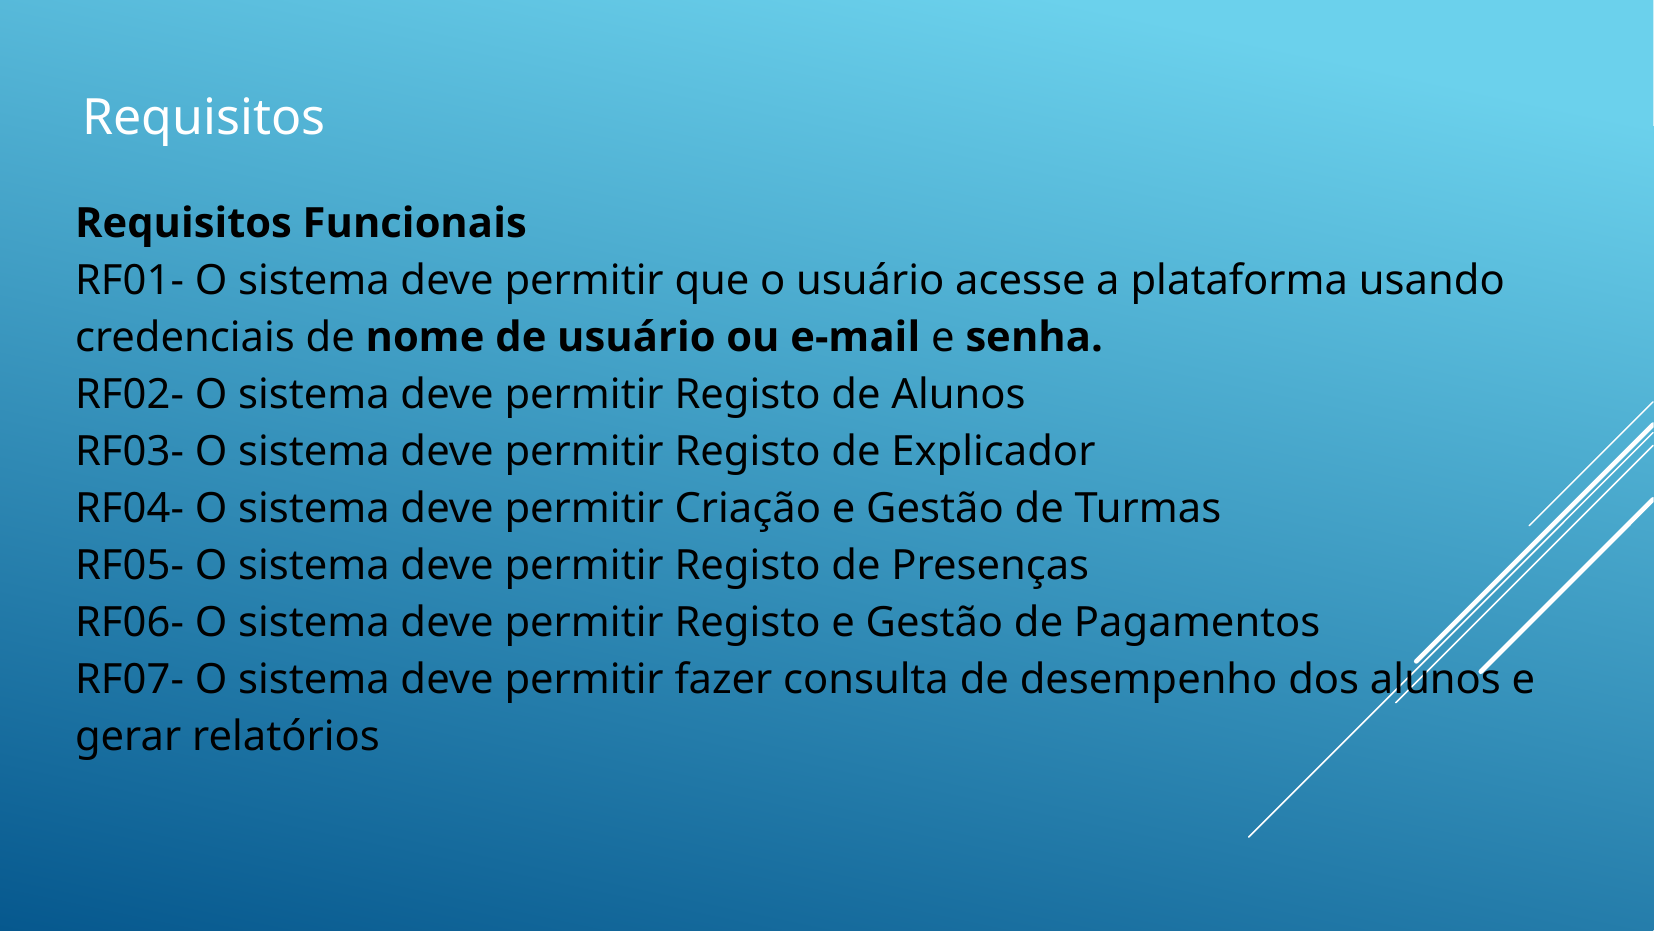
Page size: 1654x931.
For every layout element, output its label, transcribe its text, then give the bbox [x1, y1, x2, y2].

subtitle Requisitos Funcionais RF01- O sistema deve permitir que o usuário acesse a plataforma usando credenciais de nome de usuário ou e-mail e senha. RF02- O sistema deve permitir Registo de Alunos RF03- O sistema deve permitir Registo de Explicador RF04- O sistema deve permitir Criação e Gestão de Turmas RF05- O sistema deve permitir Registo de Presenças RF06- O sistema deve permitir Registo e Gestão de Pagamentos RF07- O sistema deve permitir fazer consulta de desempenho dos alunos e gerar relatórios [75, 192, 1564, 877]
title Requisitos [82, 37, 1571, 193]
